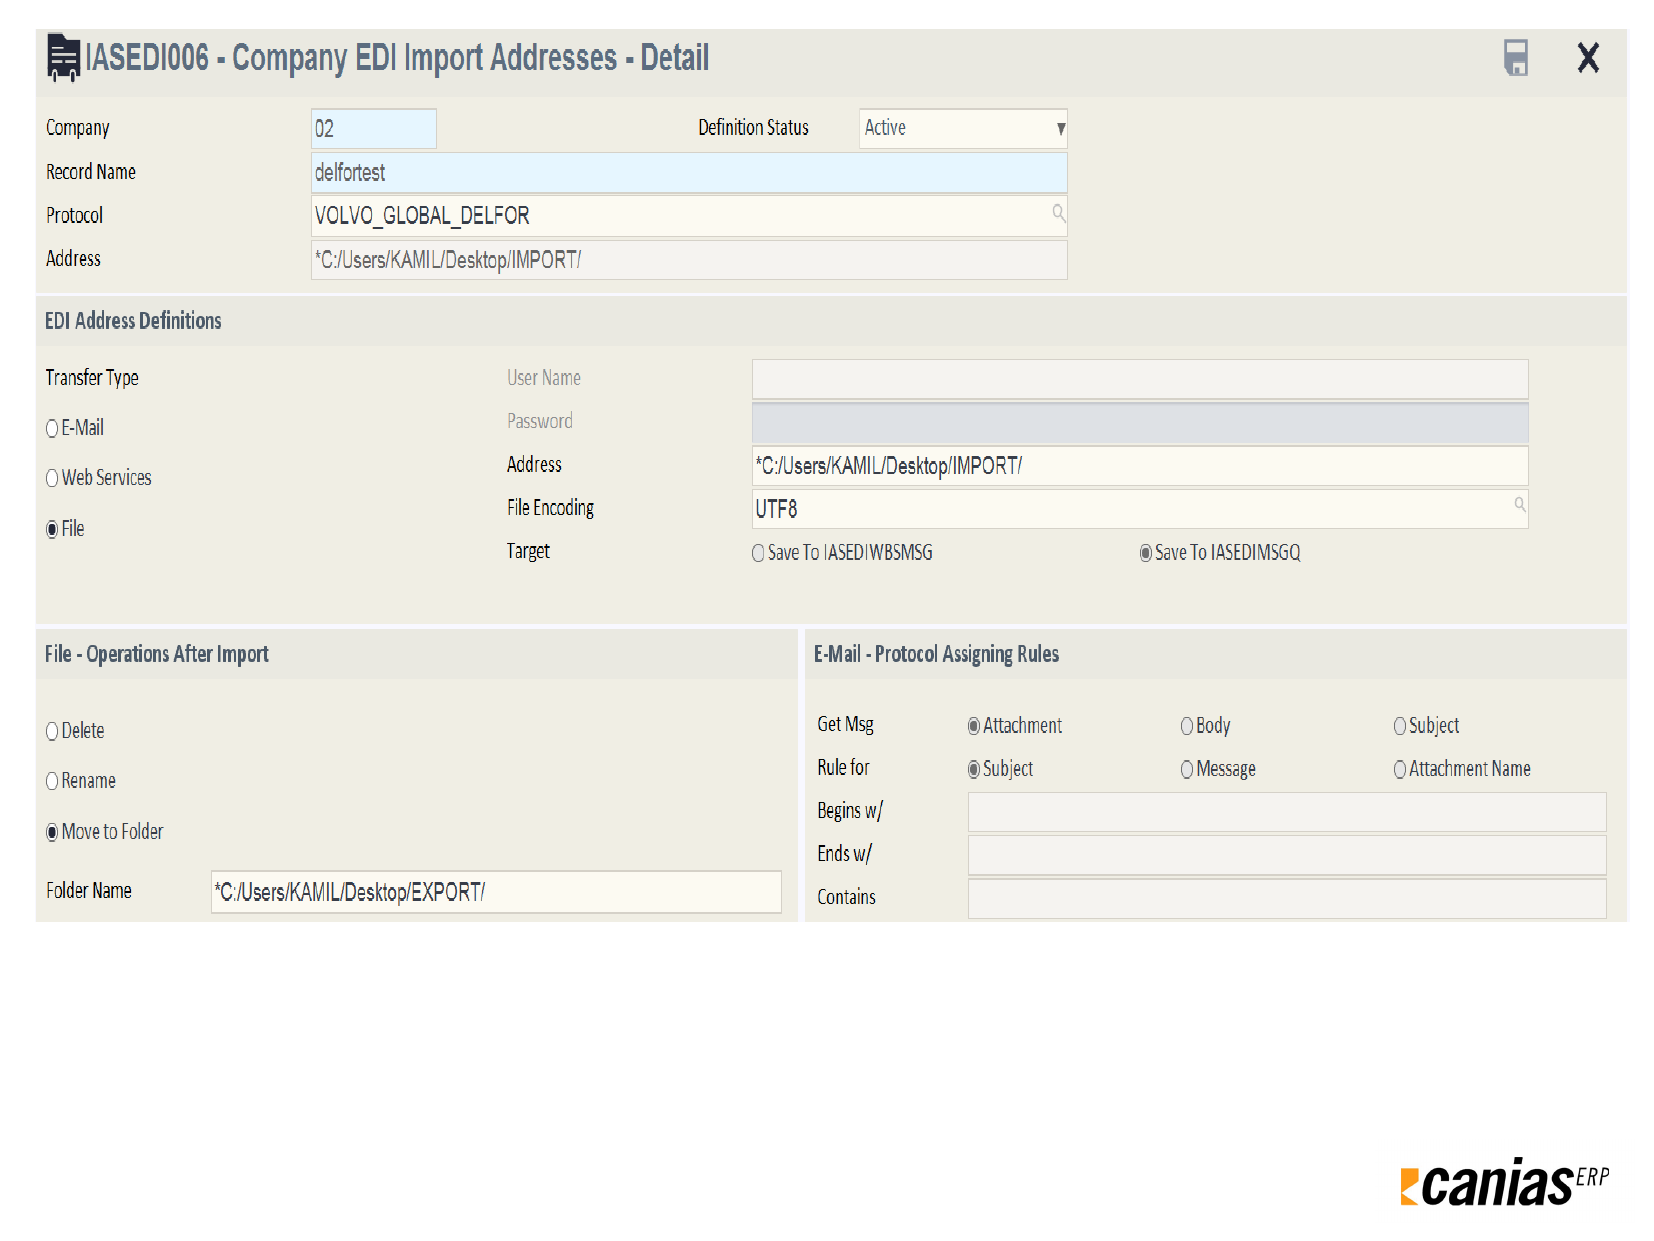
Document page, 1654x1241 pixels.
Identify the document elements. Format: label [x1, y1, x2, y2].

picture [35, 29, 1630, 922]
picture [1375, 1139, 1635, 1223]
